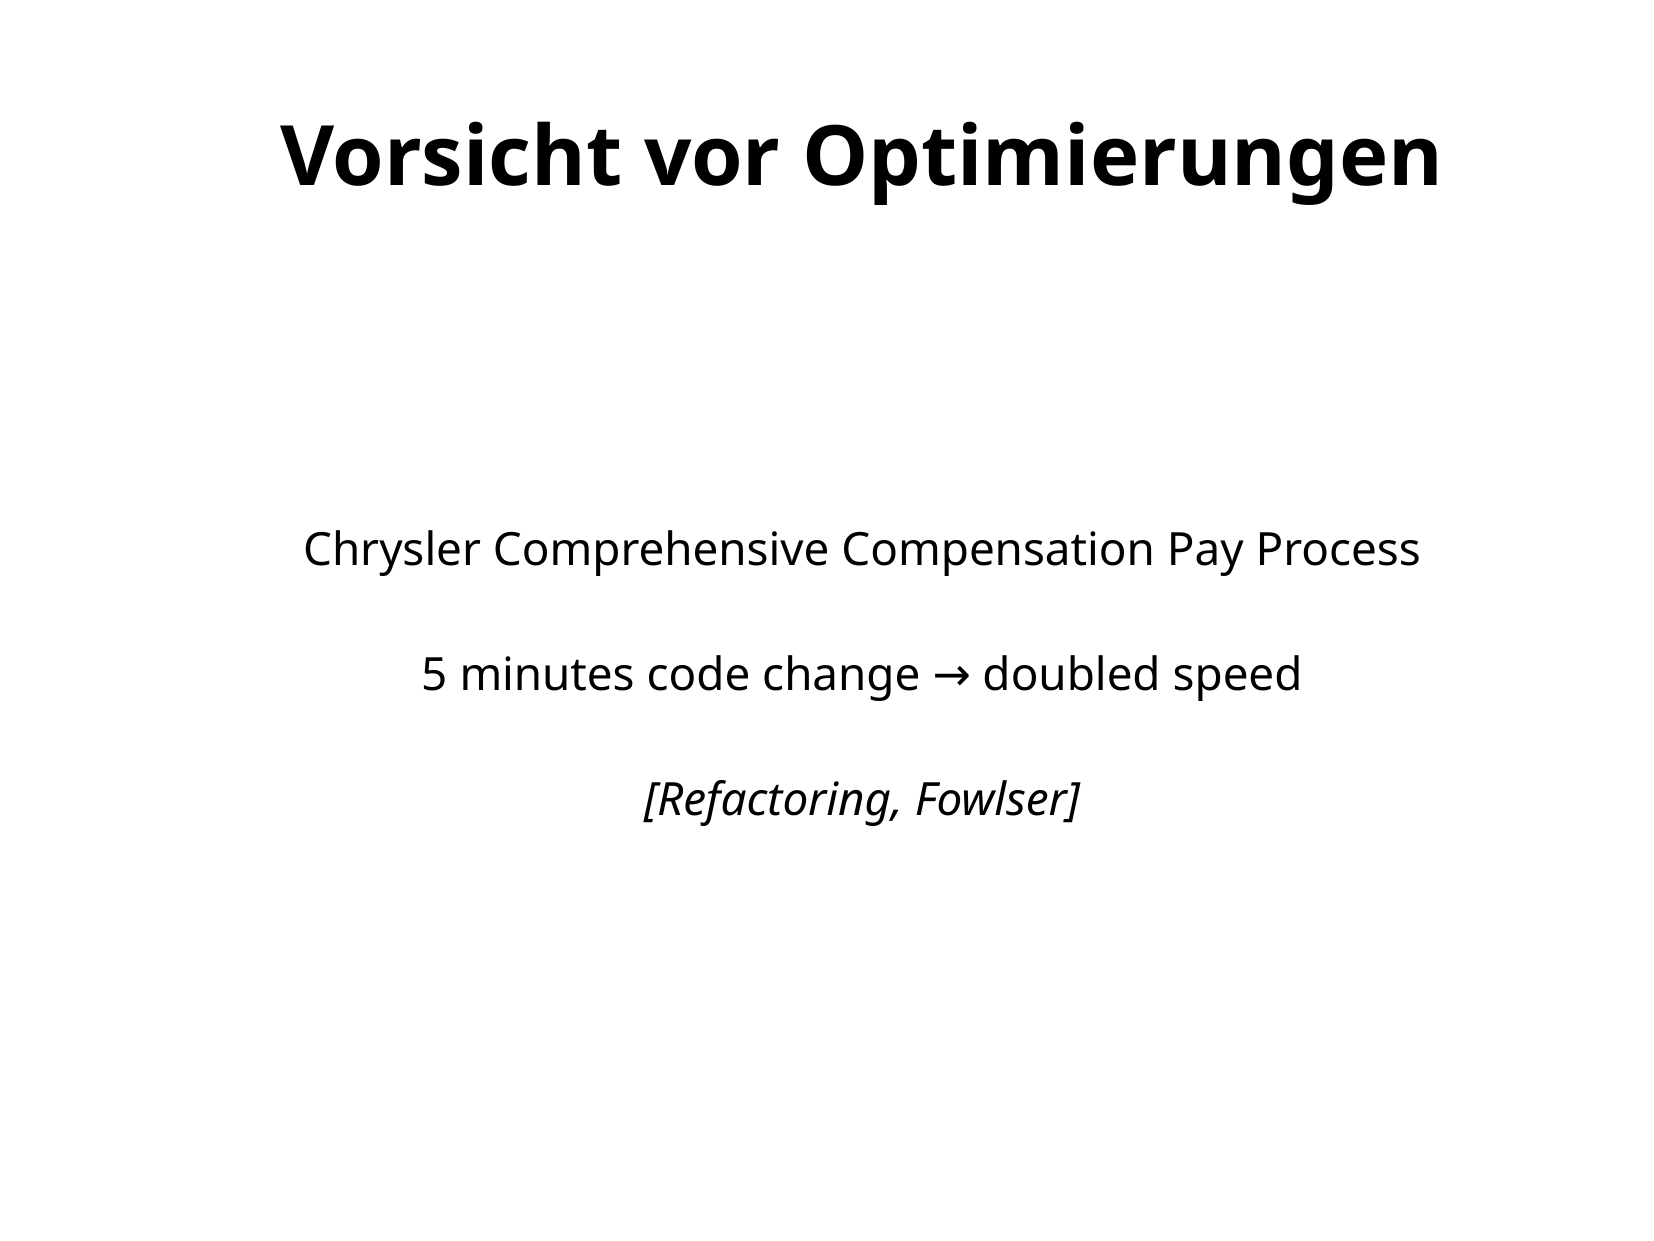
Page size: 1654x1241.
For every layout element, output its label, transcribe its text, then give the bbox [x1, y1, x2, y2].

title Chrysler Comprehensive Compensation Pay Process 5 minutes code change → doubled speed [Refactoring, Fowlser] [82, 528, 1571, 817]
title Vorsicht vor Optimierungen [82, 49, 1571, 257]
